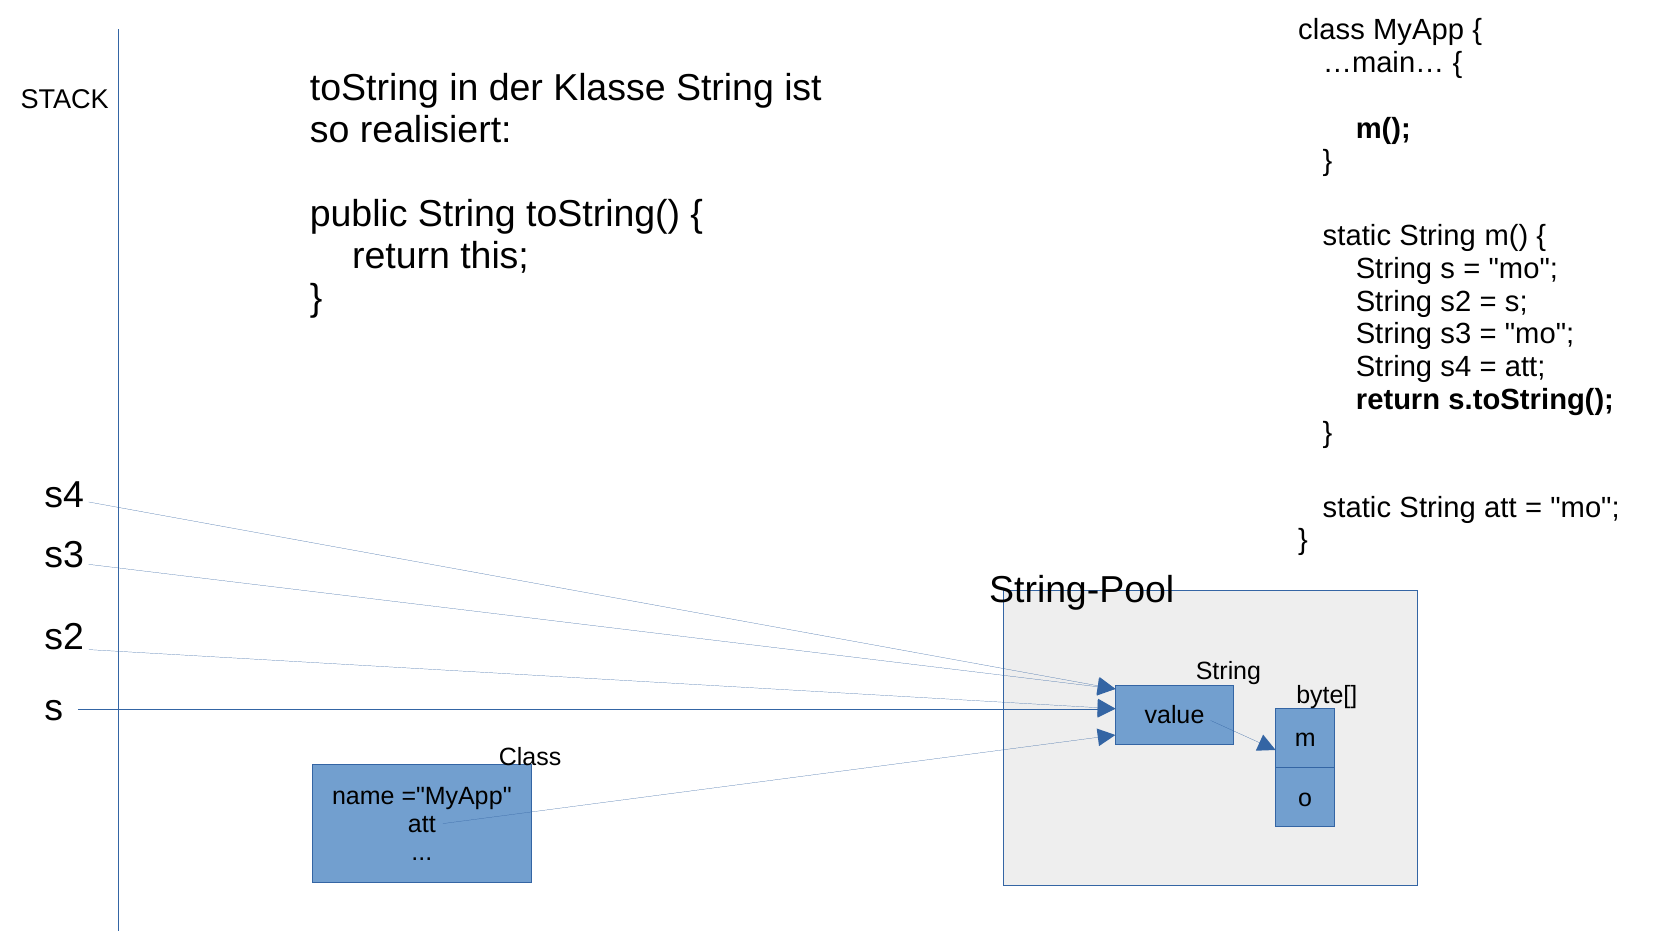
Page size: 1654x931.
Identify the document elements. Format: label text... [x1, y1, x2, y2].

text_box [1003, 590, 1418, 886]
text_box [1003, 710, 1115, 749]
text_box s3 [29, 525, 119, 583]
text_box [1003, 676, 1115, 707]
text_box [1003, 703, 1097, 709]
text_box byte[] [1281, 673, 1373, 717]
text_box o [1275, 767, 1335, 827]
text_box s4 [29, 466, 119, 524]
text_box class MyApp { …main… { m(); } static String m() { String s = "mo"; String s2 = s; String s3 = "mo"; String s4 = att; return s.toString(); } static String att = "mo"; } [1283, 5, 1631, 561]
text_box [1003, 669, 1082, 684]
text_box String-Pool [974, 561, 1190, 618]
text_box name ="MyApp" att ... [312, 764, 532, 883]
text_box s [29, 679, 78, 736]
text_box Class [484, 735, 577, 779]
text_box toString in der Klasse String ist so realisiert: public String toString() { return this; } [295, 59, 837, 326]
text_box s2 [29, 608, 119, 666]
text_box m [1275, 708, 1335, 767]
text_box value [1115, 685, 1234, 745]
text_box STACK [5, 76, 124, 122]
text_box String [1181, 649, 1277, 693]
